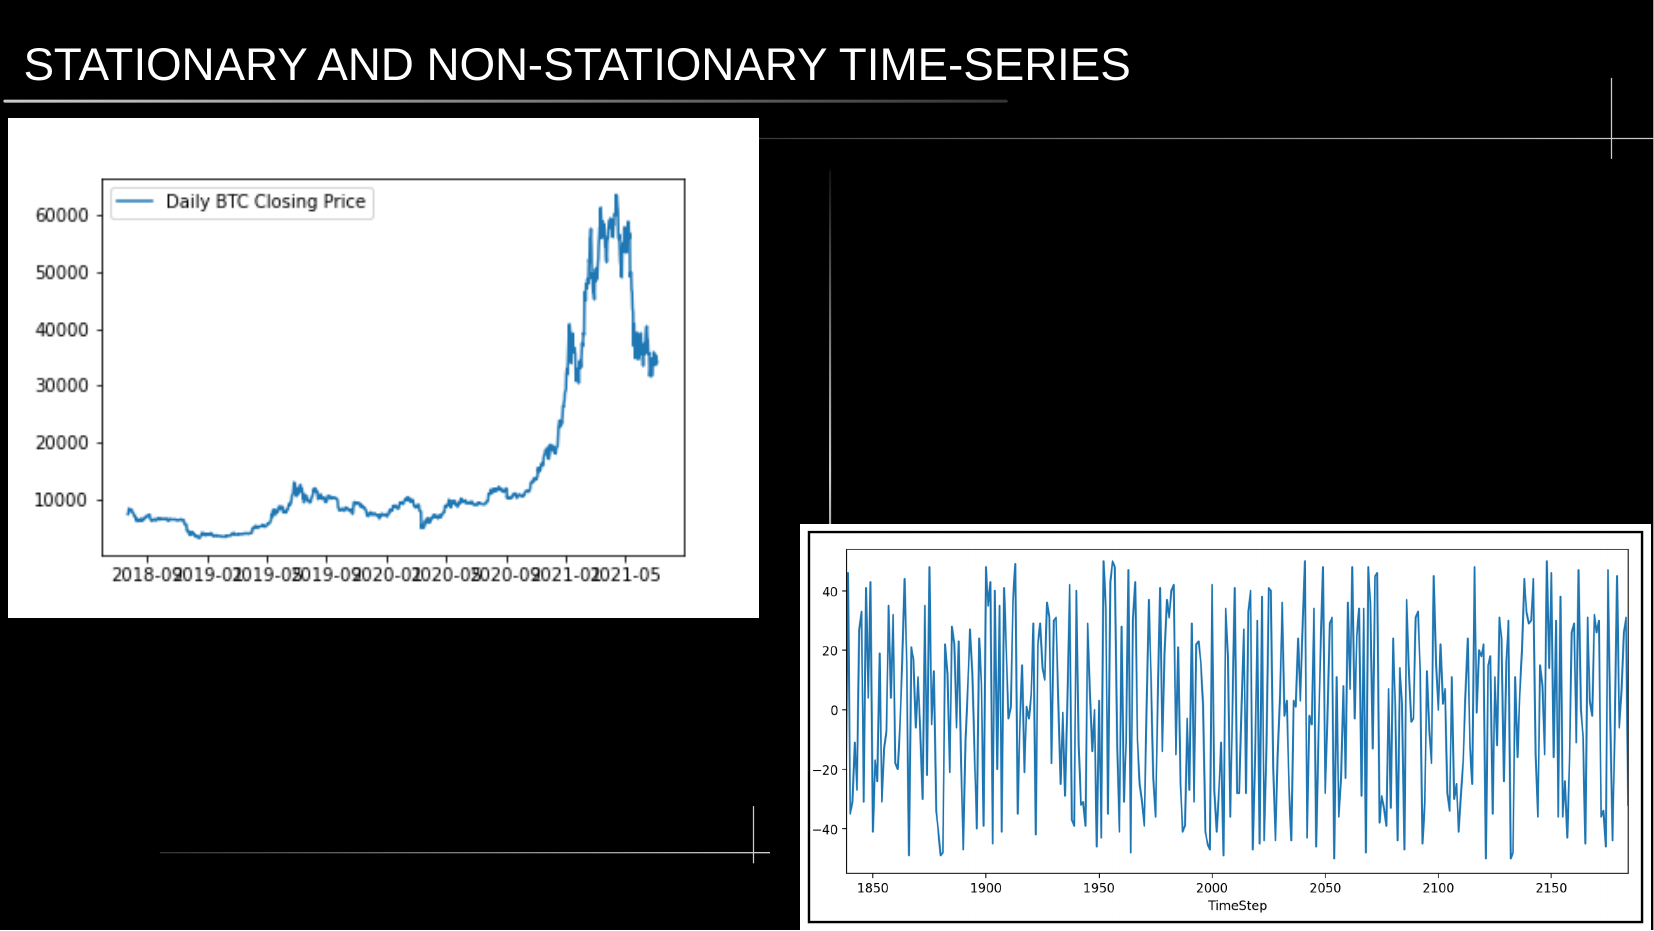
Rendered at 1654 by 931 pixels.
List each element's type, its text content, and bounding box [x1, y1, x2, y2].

picture [800, 524, 1651, 931]
title STATIONARY AND NON-STATIONARY TIME-SERIES [23, 11, 1589, 119]
picture [8, 118, 759, 619]
